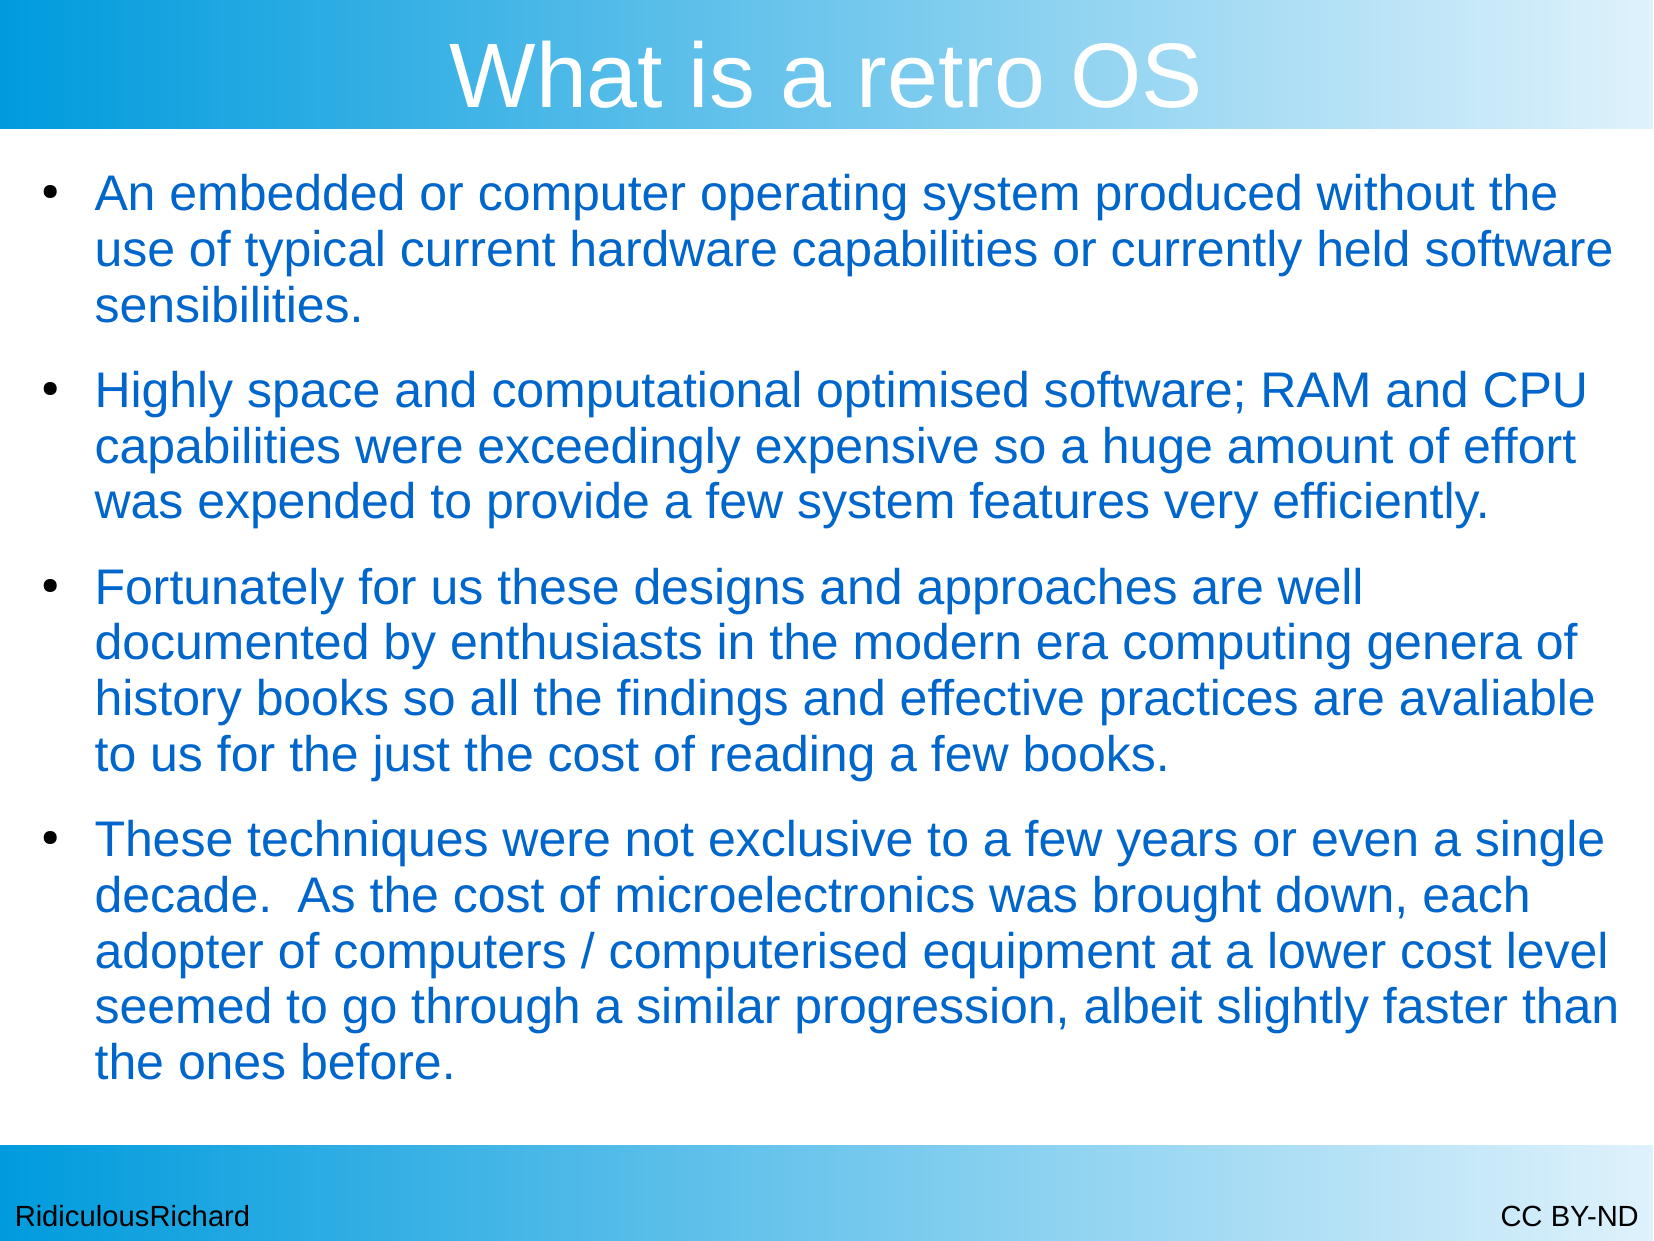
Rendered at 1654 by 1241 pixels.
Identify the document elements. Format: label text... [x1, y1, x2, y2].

list An embedded or computer operating system produced without the use of typical current hardware capabilities or currently held software sensibilities. Highly space and computational optimised software; RAM and CPU capabilities were exceedingly expensive so a huge amount of effort was expended to provide a few system features very efficiently. Fortunately for us these designs and approaches are well documented by enthusiasts in the modern era computing genera of history books so all the findings and effective practices are avaliable to us for the just the cost of reading a few books. These techniques were not exclusive to a few years or even a single decade. As the cost of microelectronics was brought down, each adopter of computers / computerised equipment at a lower cost level seemed to go through a similar progression, albeit slightly faster than the ones before. [23, 165, 1630, 1123]
title What is a retro OS [82, 23, 1571, 129]
